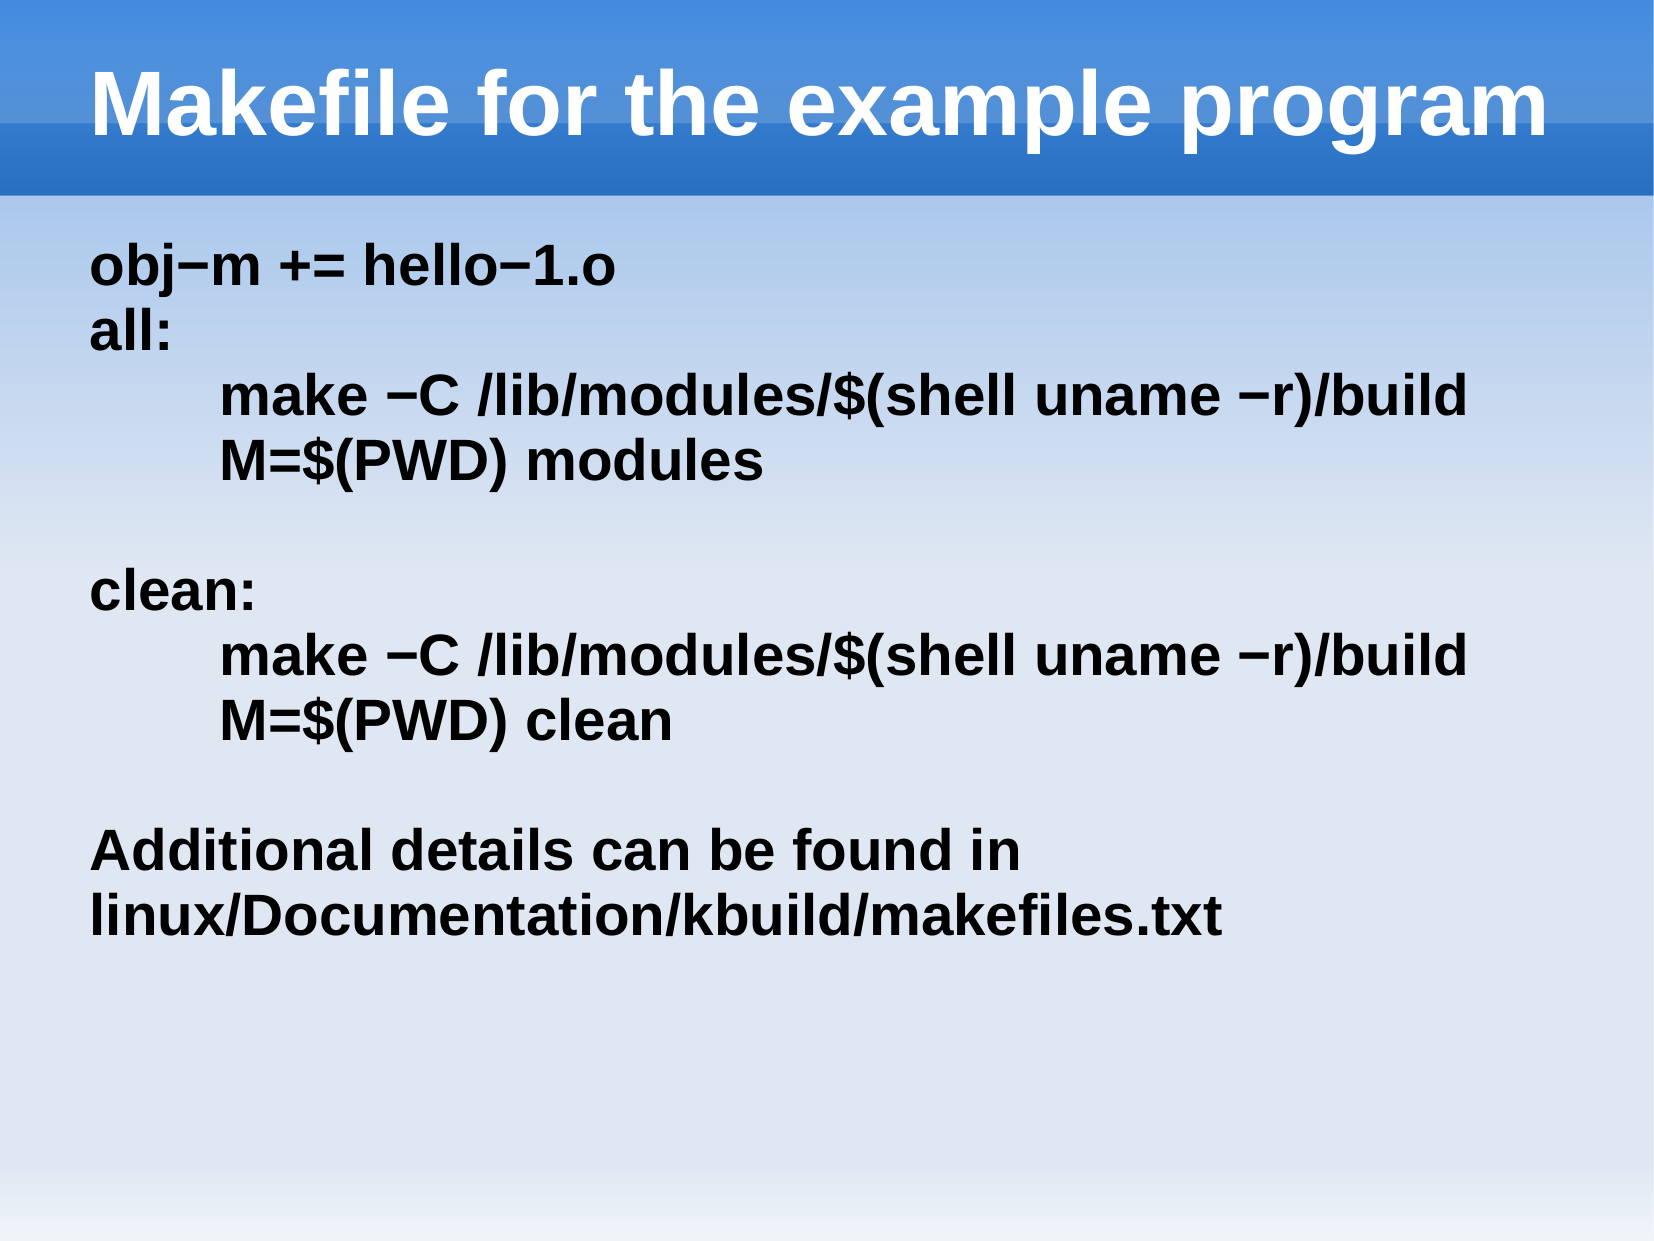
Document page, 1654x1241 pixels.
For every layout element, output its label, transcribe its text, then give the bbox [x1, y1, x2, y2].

text_box obj−m += hello−1.o all: make −C /lib/modules/$(shell uname −r)/build M=$(PWD) modules clean: make −C /lib/modules/$(shell uname −r)/build M=$(PWD) clean Additional details can be found in linux/Documentation/kbuild/makefiles.txt [75, 225, 1613, 1126]
picture [0, 0, 1654, 1241]
title Makefile for the example program [76, 7, 1565, 200]
